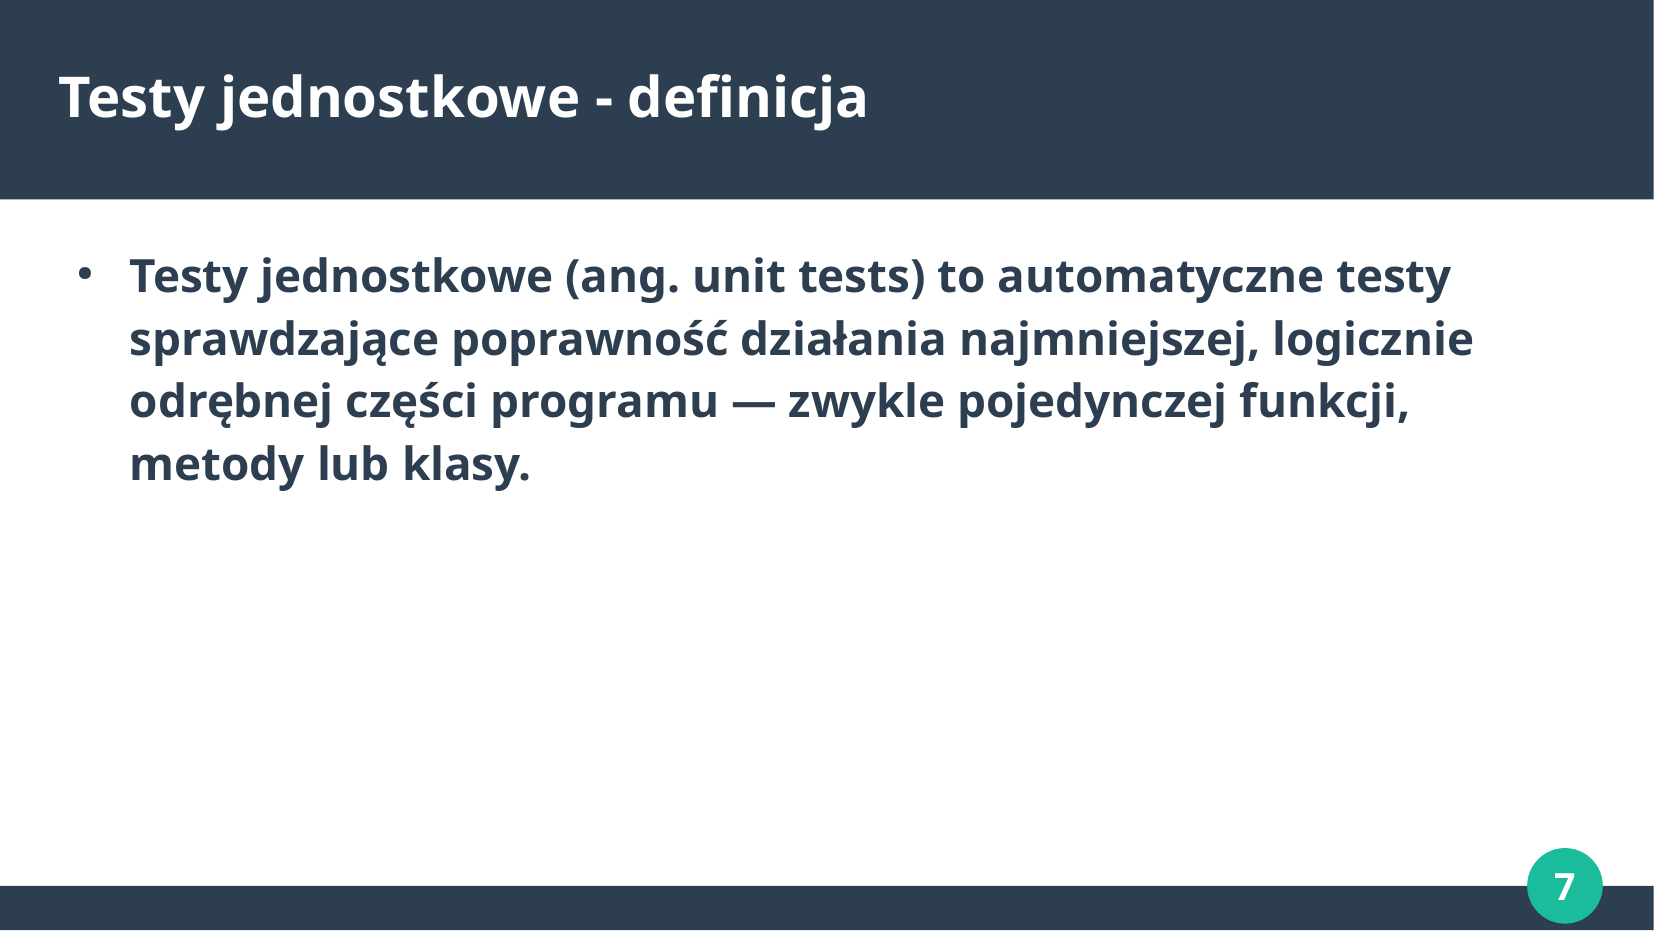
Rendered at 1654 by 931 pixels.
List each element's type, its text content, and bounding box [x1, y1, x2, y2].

list Testy jednostkowe (ang. unit tests) to automatyczne testy sprawdzające poprawność działania najmniejszej, logicznie odrębnej części programu — zwykle pojedynczej funkcji, metody lub klasy. [59, 243, 1595, 864]
title Testy jednostkowe - definicja [59, 37, 1595, 156]
